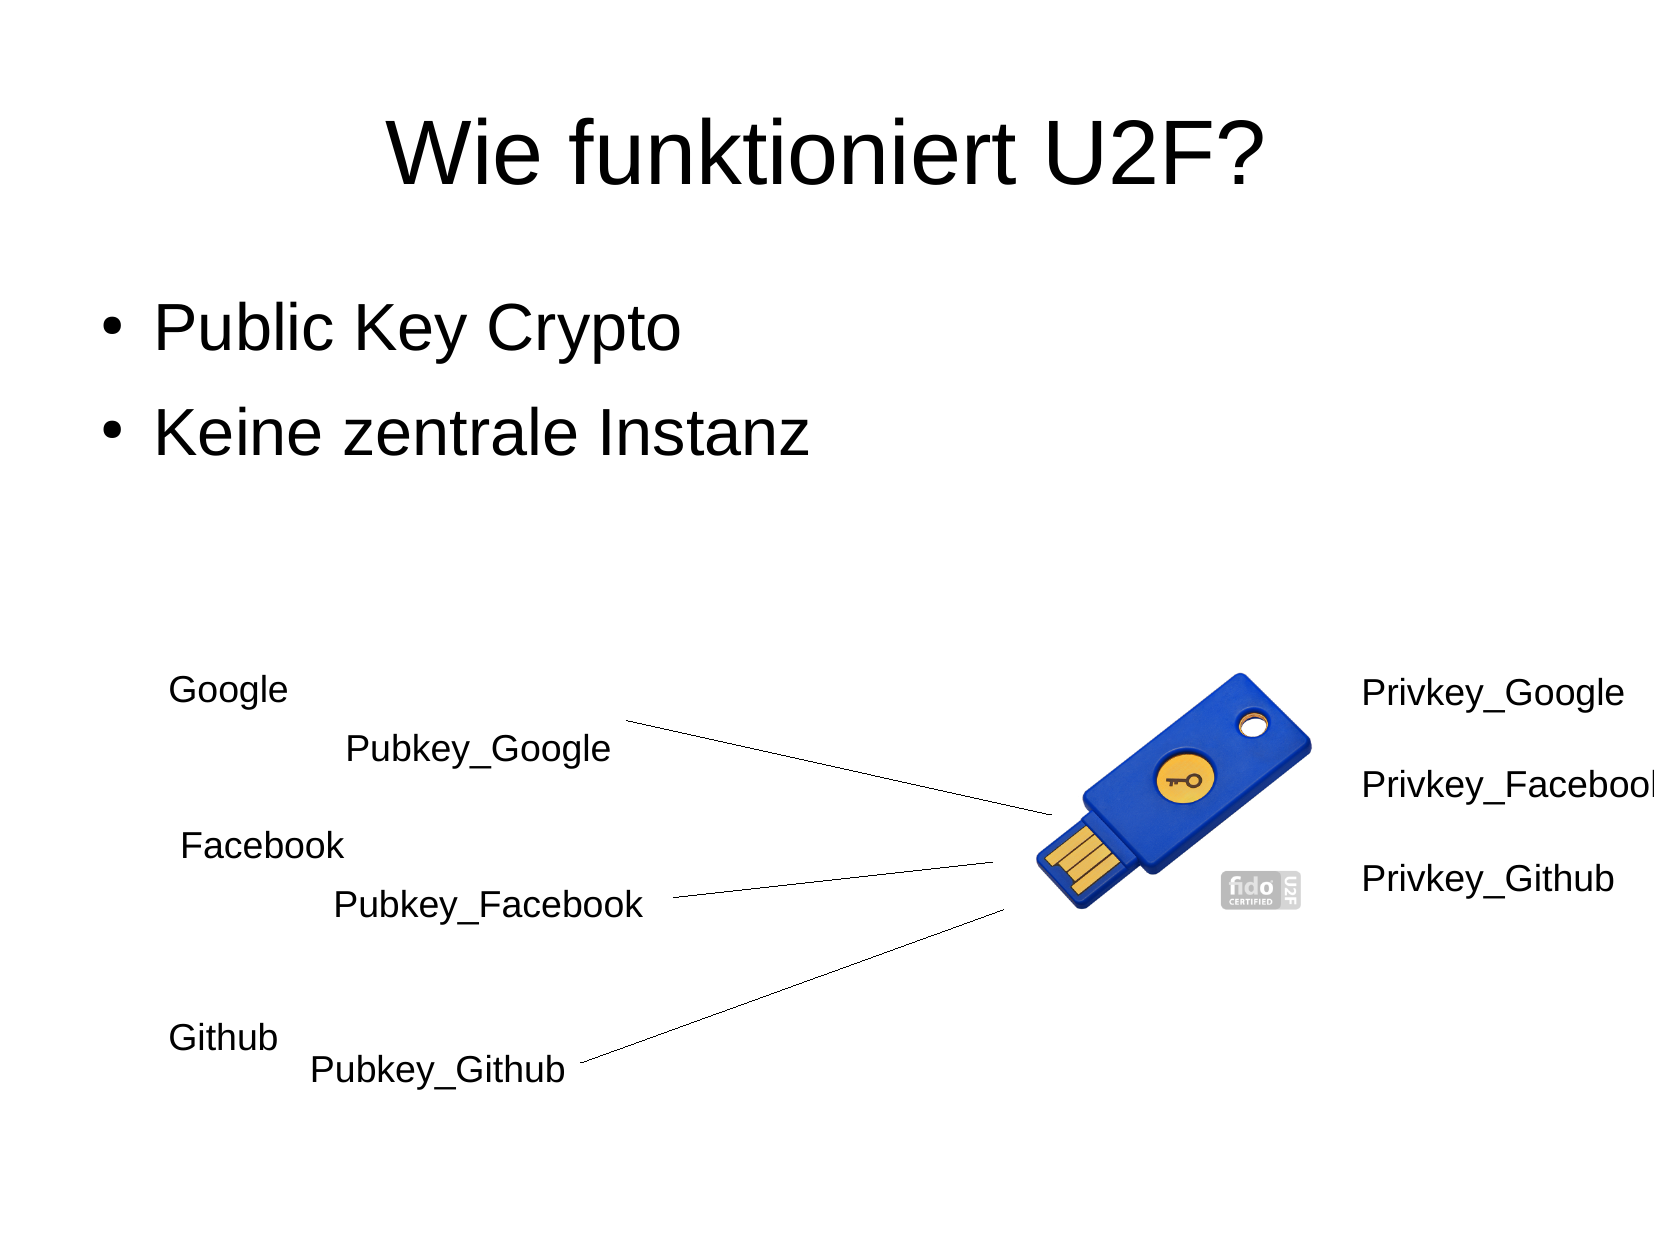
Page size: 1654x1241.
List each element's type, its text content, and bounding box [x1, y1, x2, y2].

text_box Privkey_Github [1346, 850, 1630, 908]
text_box Pubkey_Github [295, 1041, 581, 1099]
text_box Google [153, 661, 304, 719]
text_box Pubkey_Google [330, 720, 627, 778]
text_box Privkey_Facebook [1346, 755, 1654, 813]
title Wie funktioniert U2F? [82, 49, 1571, 257]
text_box Privkey_Google [1346, 663, 1641, 721]
picture [1027, 643, 1323, 939]
text_box Github [153, 1009, 294, 1067]
text_box Pubkey_Facebook [318, 876, 658, 934]
list Public Key Crypto Keine zentrale Instanz [82, 290, 1571, 1010]
text_box Facebook [165, 817, 360, 875]
